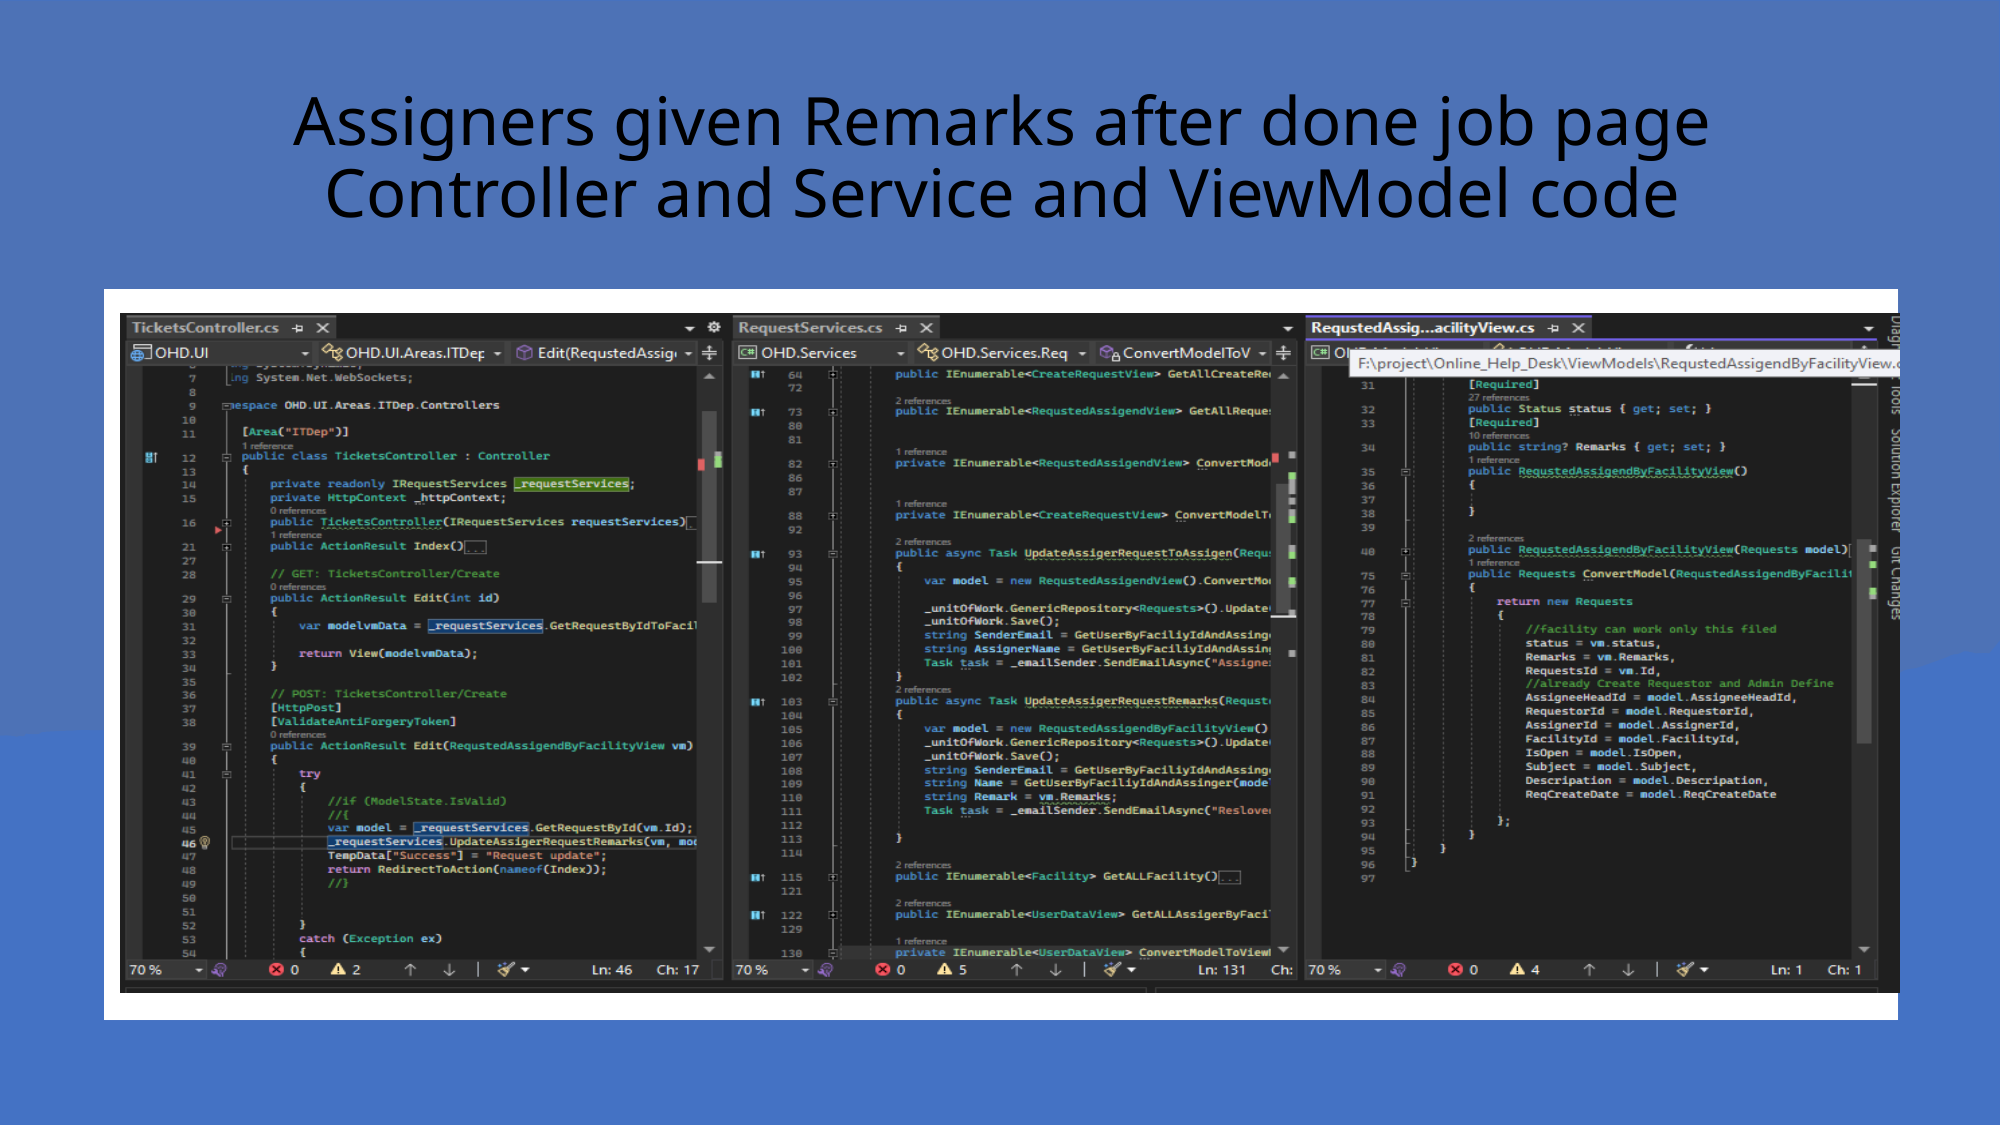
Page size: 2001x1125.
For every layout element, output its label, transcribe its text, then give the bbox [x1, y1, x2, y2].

text_box [0, 0, 2000, 1125]
title Assigners given Remarks after done job page Controller and Service and ViewModel code [194, 72, 1812, 240]
picture [120, 313, 1900, 993]
